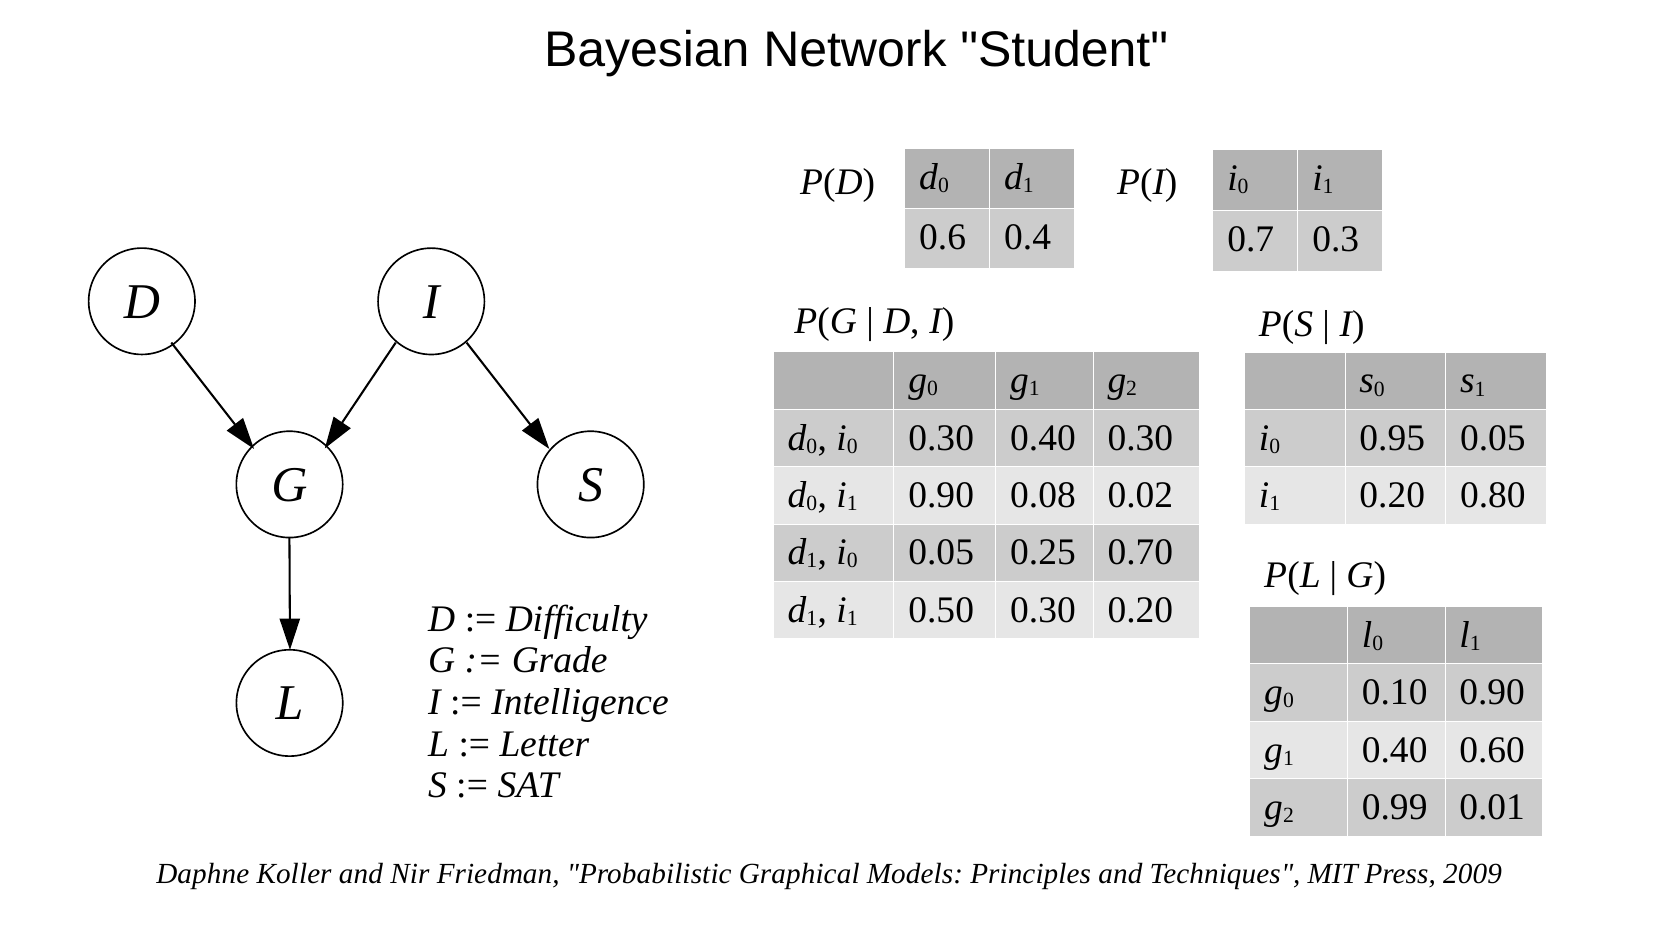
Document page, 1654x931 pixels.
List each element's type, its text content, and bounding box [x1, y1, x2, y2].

table_cell 0.25 [996, 525, 1093, 581]
table_header s1 [1446, 353, 1546, 409]
text_box D [88, 248, 196, 355]
table_cell i1 [1245, 467, 1345, 524]
table_cell 0.30 [996, 582, 1093, 638]
table_cell 0.30 [1094, 410, 1199, 466]
table_cell 0.40 [1348, 722, 1445, 778]
table_cell i0 [1245, 410, 1345, 466]
text_box I [378, 248, 485, 355]
table_cell 0.90 [1446, 664, 1542, 721]
table_cell 0.70 [1094, 525, 1199, 581]
table_cell 0.10 [1348, 664, 1445, 721]
table_cell 0.40 [996, 410, 1093, 466]
table_header g0 [894, 352, 995, 409]
text_box P(D) [785, 153, 891, 210]
text_box L [236, 649, 343, 757]
table_header d1 [990, 149, 1074, 208]
table_header [1245, 355, 1345, 409]
table_cell 0.05 [894, 525, 995, 581]
text_box P(G | D, I) [779, 292, 970, 352]
table_cell g1 [1250, 722, 1347, 778]
table_cell 0.90 [894, 467, 995, 524]
text_box S [537, 431, 644, 538]
table_cell 0.60 [1446, 722, 1542, 778]
table_cell 0.7 [1213, 211, 1297, 271]
table_header l0 [1348, 607, 1445, 663]
table_header l1 [1446, 607, 1542, 663]
table_cell 0.08 [996, 467, 1093, 524]
table_cell 0.05 [1446, 410, 1546, 466]
table_cell 0.50 [894, 582, 995, 638]
table_cell 0.20 [1346, 467, 1445, 524]
text_box G [236, 431, 343, 538]
table_header g1 [996, 352, 1093, 409]
text_box D := Difficulty G := Grade I := Intelligence L := Letter S := SAT [413, 590, 696, 813]
table_cell 0.3 [1298, 211, 1382, 271]
table_cell d0, i0 [774, 410, 893, 466]
table_cell d0, i1 [774, 467, 893, 524]
table_cell 0.99 [1348, 779, 1445, 836]
title Bayesian Network "Student" [354, 11, 1359, 87]
table_cell g0 [1250, 664, 1347, 721]
table_cell g2 [1250, 779, 1347, 836]
table_cell 0.6 [905, 209, 989, 268]
table_cell 0.80 [1446, 467, 1546, 524]
table_cell d1, i1 [774, 582, 893, 638]
table_cell 0.30 [894, 410, 995, 466]
table_cell 0.4 [990, 209, 1074, 268]
table_cell 0.20 [1094, 582, 1199, 638]
table_header i0 [1213, 150, 1297, 210]
text_box P(I) [1102, 153, 1193, 210]
table_header d0 [905, 149, 989, 208]
table_header [774, 352, 893, 409]
table_header [1250, 607, 1347, 663]
table_cell 0.95 [1346, 410, 1445, 466]
table_header s0 [1346, 353, 1445, 409]
table_cell d1, i0 [774, 525, 893, 581]
table_cell 0.02 [1094, 467, 1199, 524]
text_box P(S | I) [1244, 295, 1386, 355]
table_header g2 [1094, 352, 1199, 409]
table_header i1 [1298, 150, 1382, 210]
text_box P(L | G) [1249, 547, 1401, 607]
table_cell 0.01 [1446, 779, 1542, 836]
text_box Daphne Koller and Nir Friedman, "Probabilistic Graphical Models: Principles and Techniques", MIT Press, 2009 [141, 850, 1519, 907]
